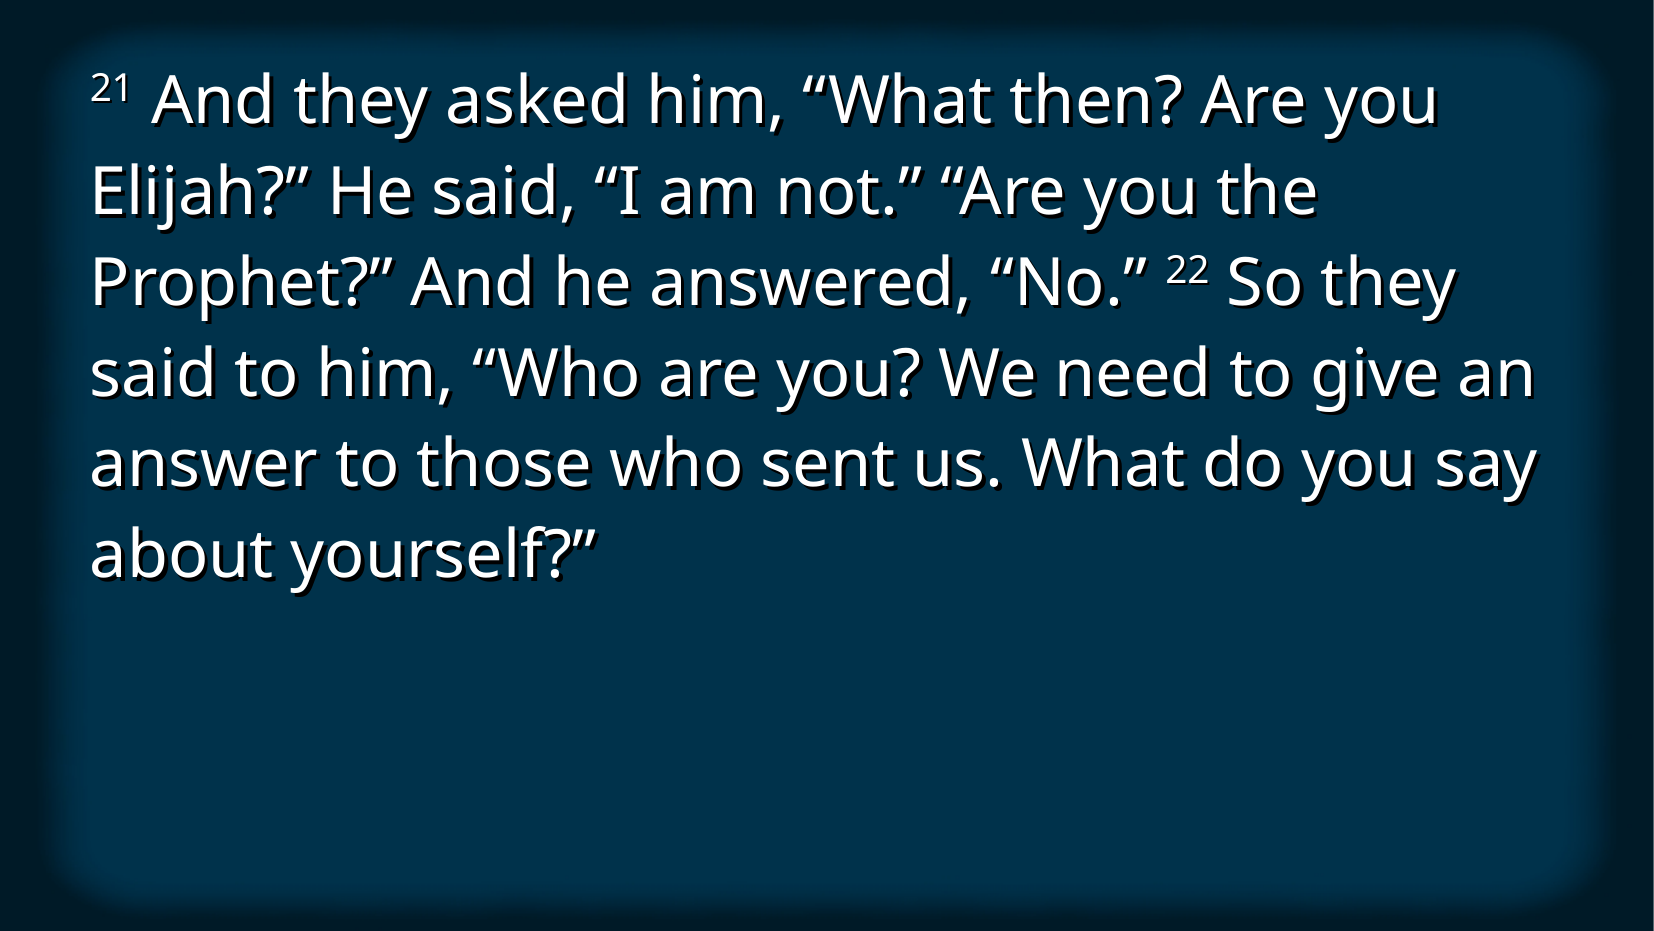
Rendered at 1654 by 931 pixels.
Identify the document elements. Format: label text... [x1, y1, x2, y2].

text_box 21 And they asked him, “What then? Are you Elijah?” He said, “I am not.” “Are you the Prophet?” And he answered, “No.” 22 So they said to him, “Who are you? We need to give an answer to those who sent us. What do you say about yourself?” [75, 45, 1591, 593]
picture [0, 0, 1654, 931]
